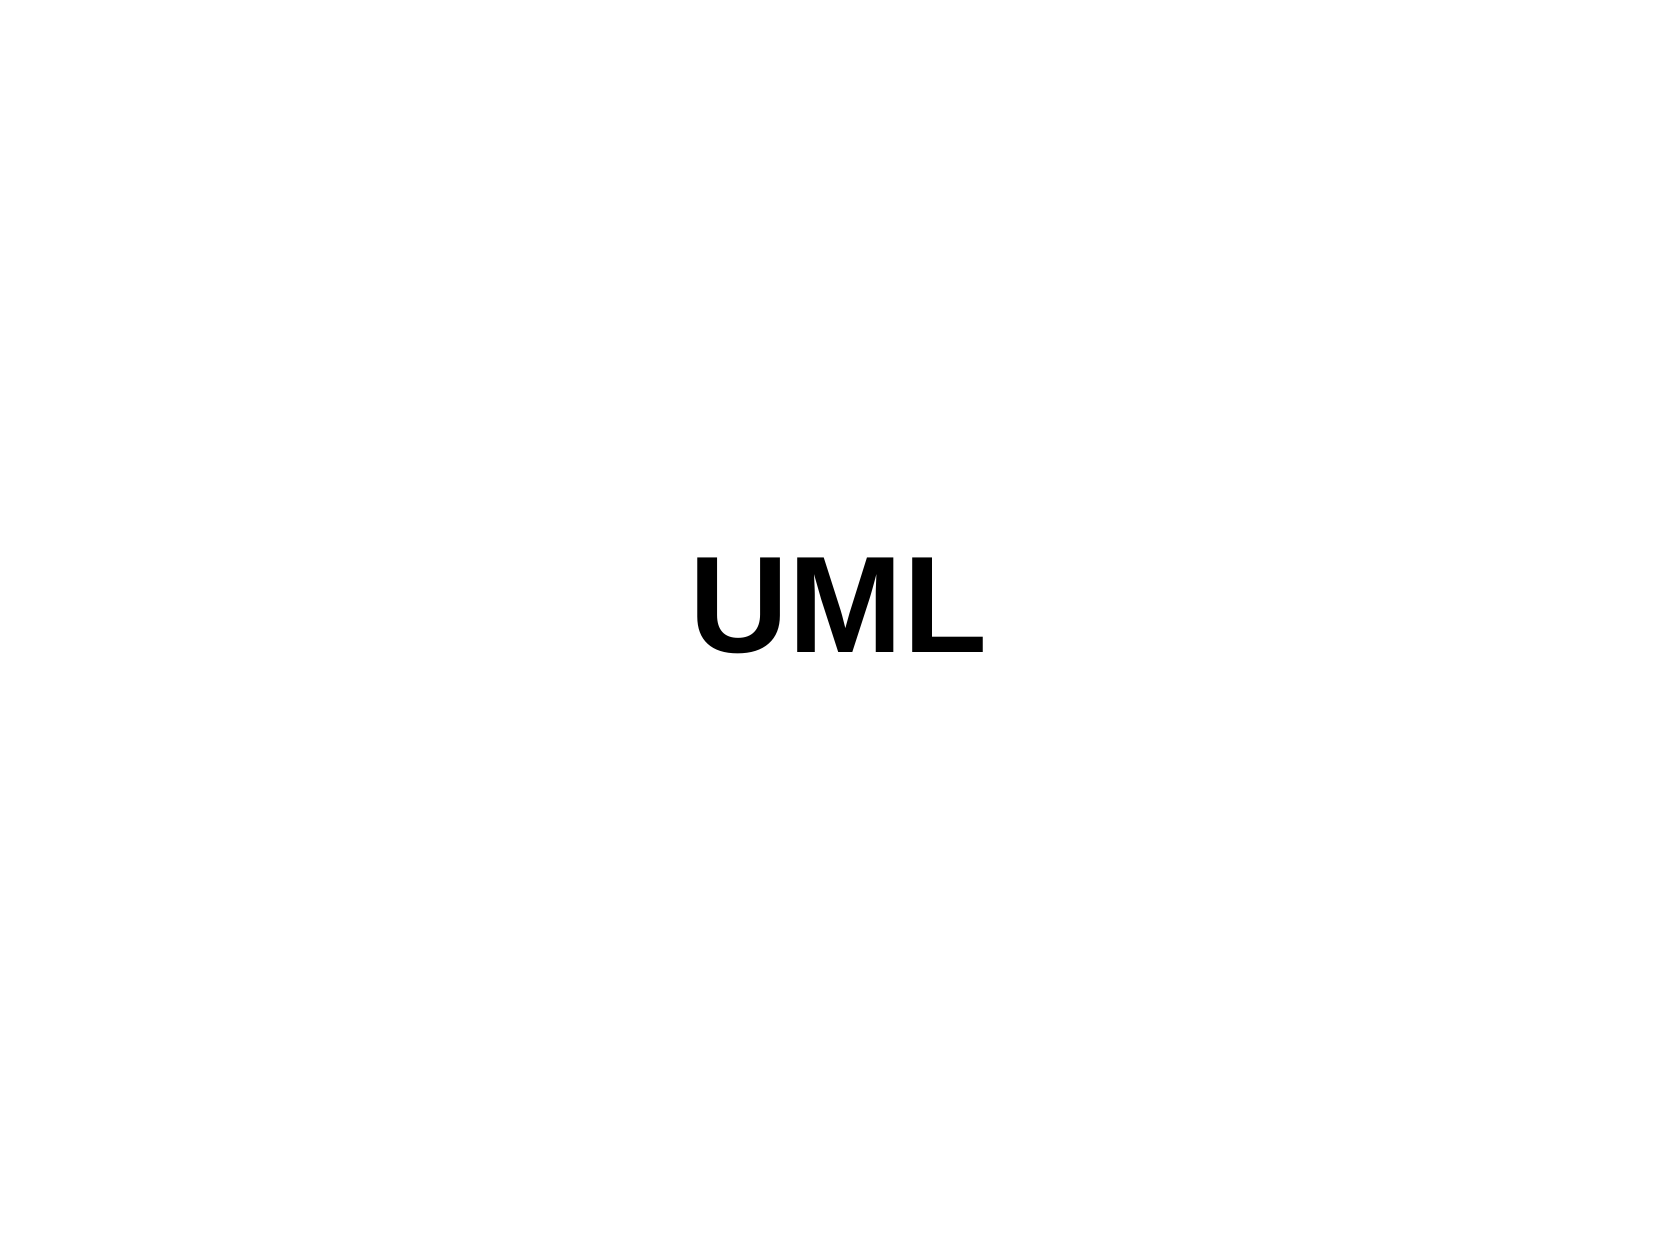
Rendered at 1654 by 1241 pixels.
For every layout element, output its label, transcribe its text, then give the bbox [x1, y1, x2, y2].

title UML [94, 501, 1583, 709]
